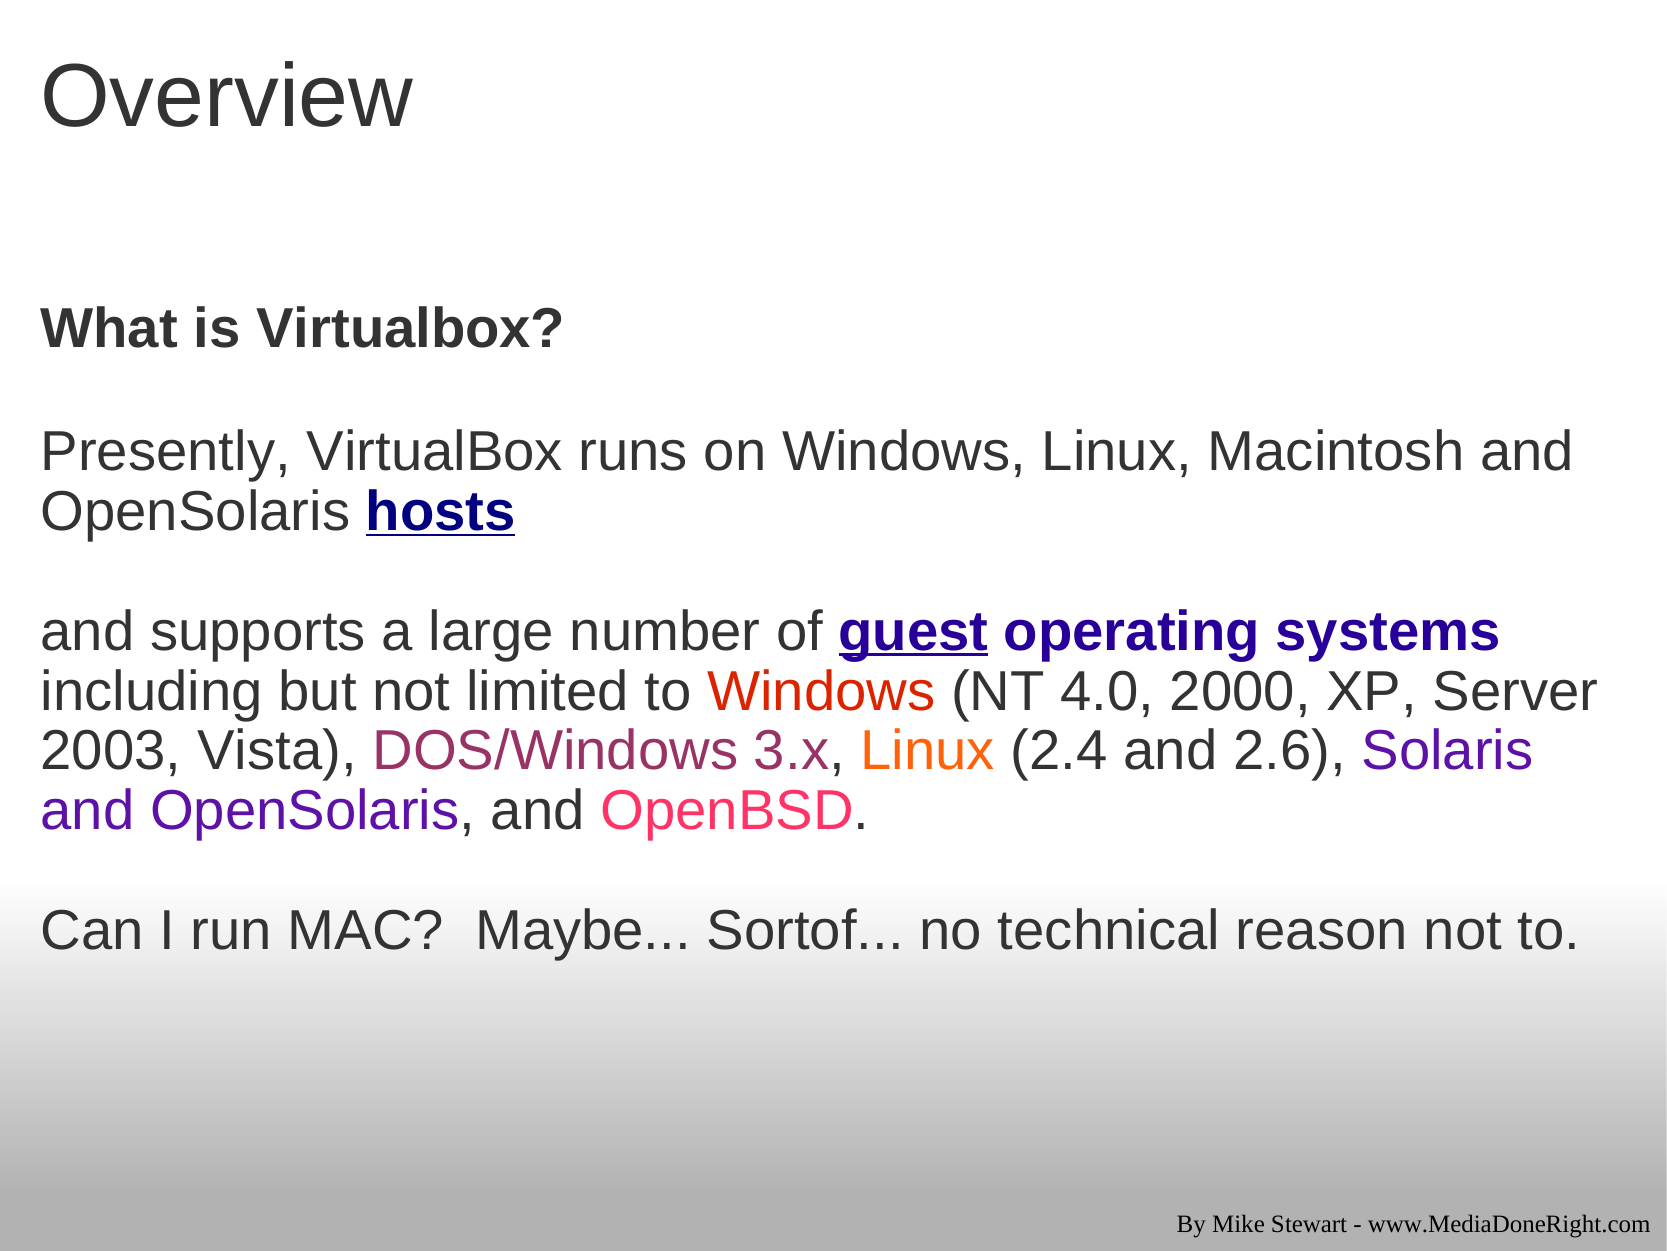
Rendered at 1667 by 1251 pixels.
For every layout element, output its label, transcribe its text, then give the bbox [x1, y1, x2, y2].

title Overview [40, 50, 1627, 201]
picture [0, 0, 1667, 1251]
list What is Virtualbox? Presently, VirtualBox runs on Windows, Linux, Macintosh and OpenSolaris hosts and supports a large number of guest operating systems including but not limited to Windows (NT 4.0, 2000, XP, Server 2003, Vista), DOS/Windows 3.x, Linux (2.4 and 2.6), Solaris and OpenSolaris, and OpenBSD. Can I run MAC? Maybe... Sortof... no technical reason not to. [40, 300, 1627, 1201]
text_box By Mike Stewart - www.MediaDoneRight.com [1162, 1200, 1666, 1246]
